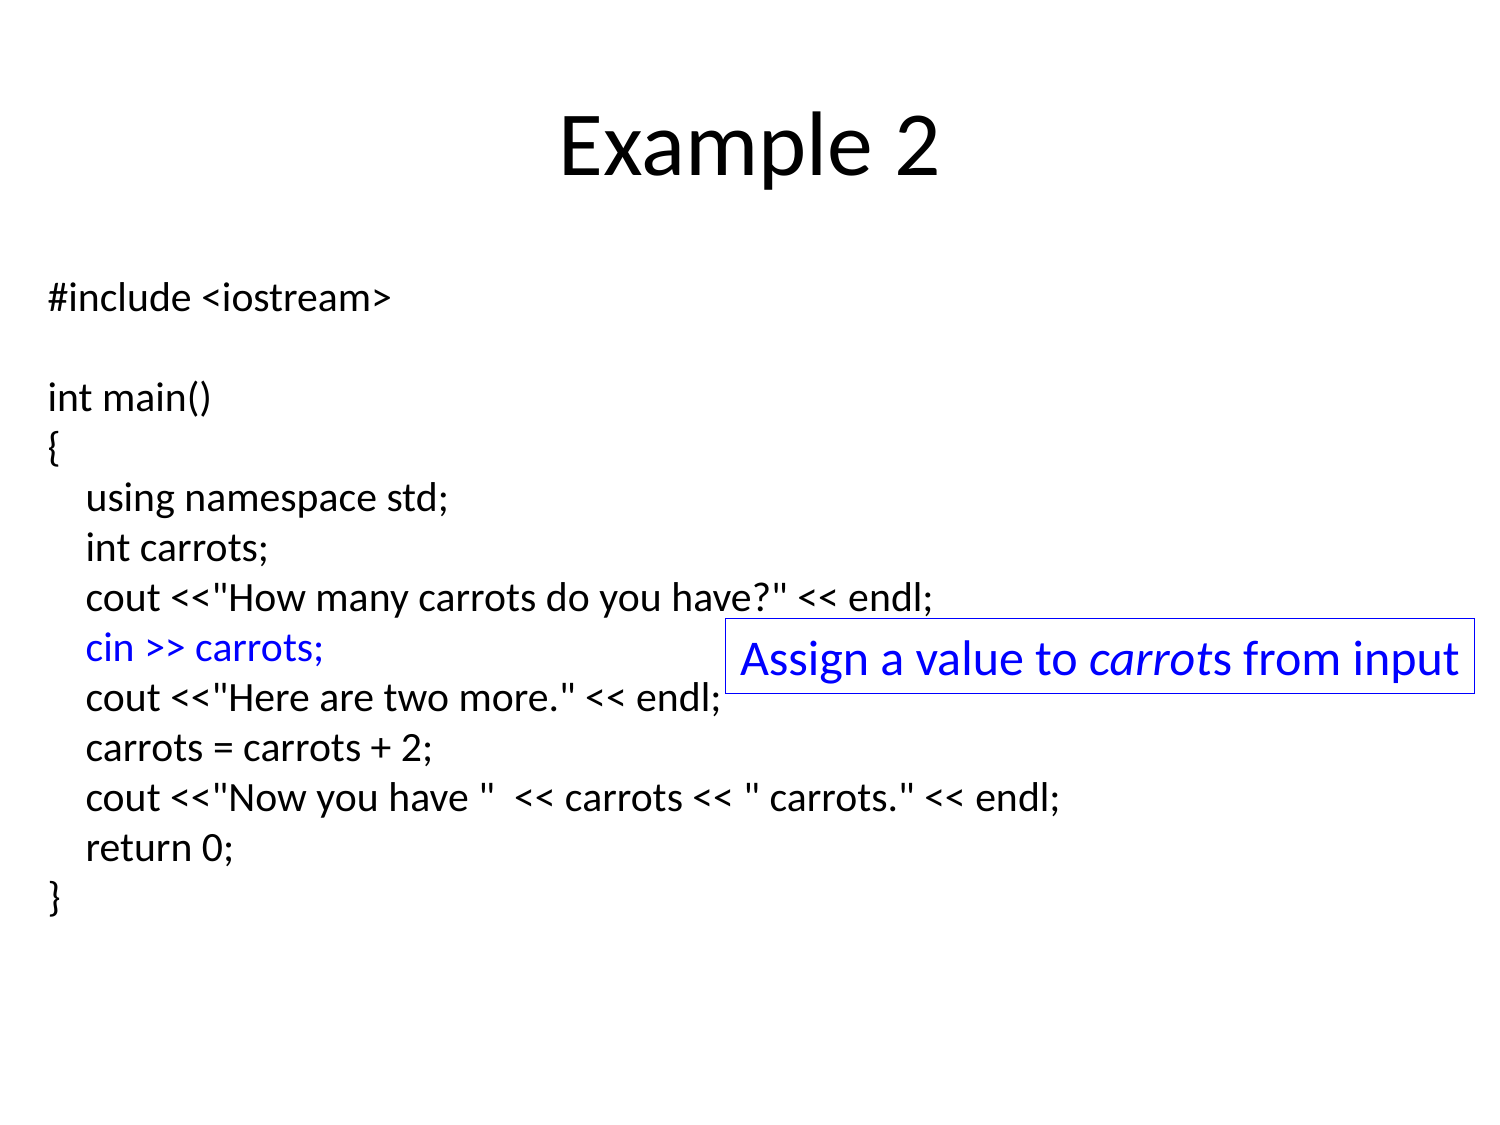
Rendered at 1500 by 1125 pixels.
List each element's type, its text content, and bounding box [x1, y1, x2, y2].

title Example 2 [75, 45, 1425, 233]
text_box Assign a value to carrots from input [725, 618, 1475, 694]
list #include <iostream> int main() { using namespace std; int carrots; cout <<"How many carrots do you have?" << endl; cin >> carrots; cout <<"Here are two more." << endl; carrots = carrots + 2; cout <<"Now you have " << carrots << " carrots." << endl; return 0; } [32, 262, 1425, 1005]
